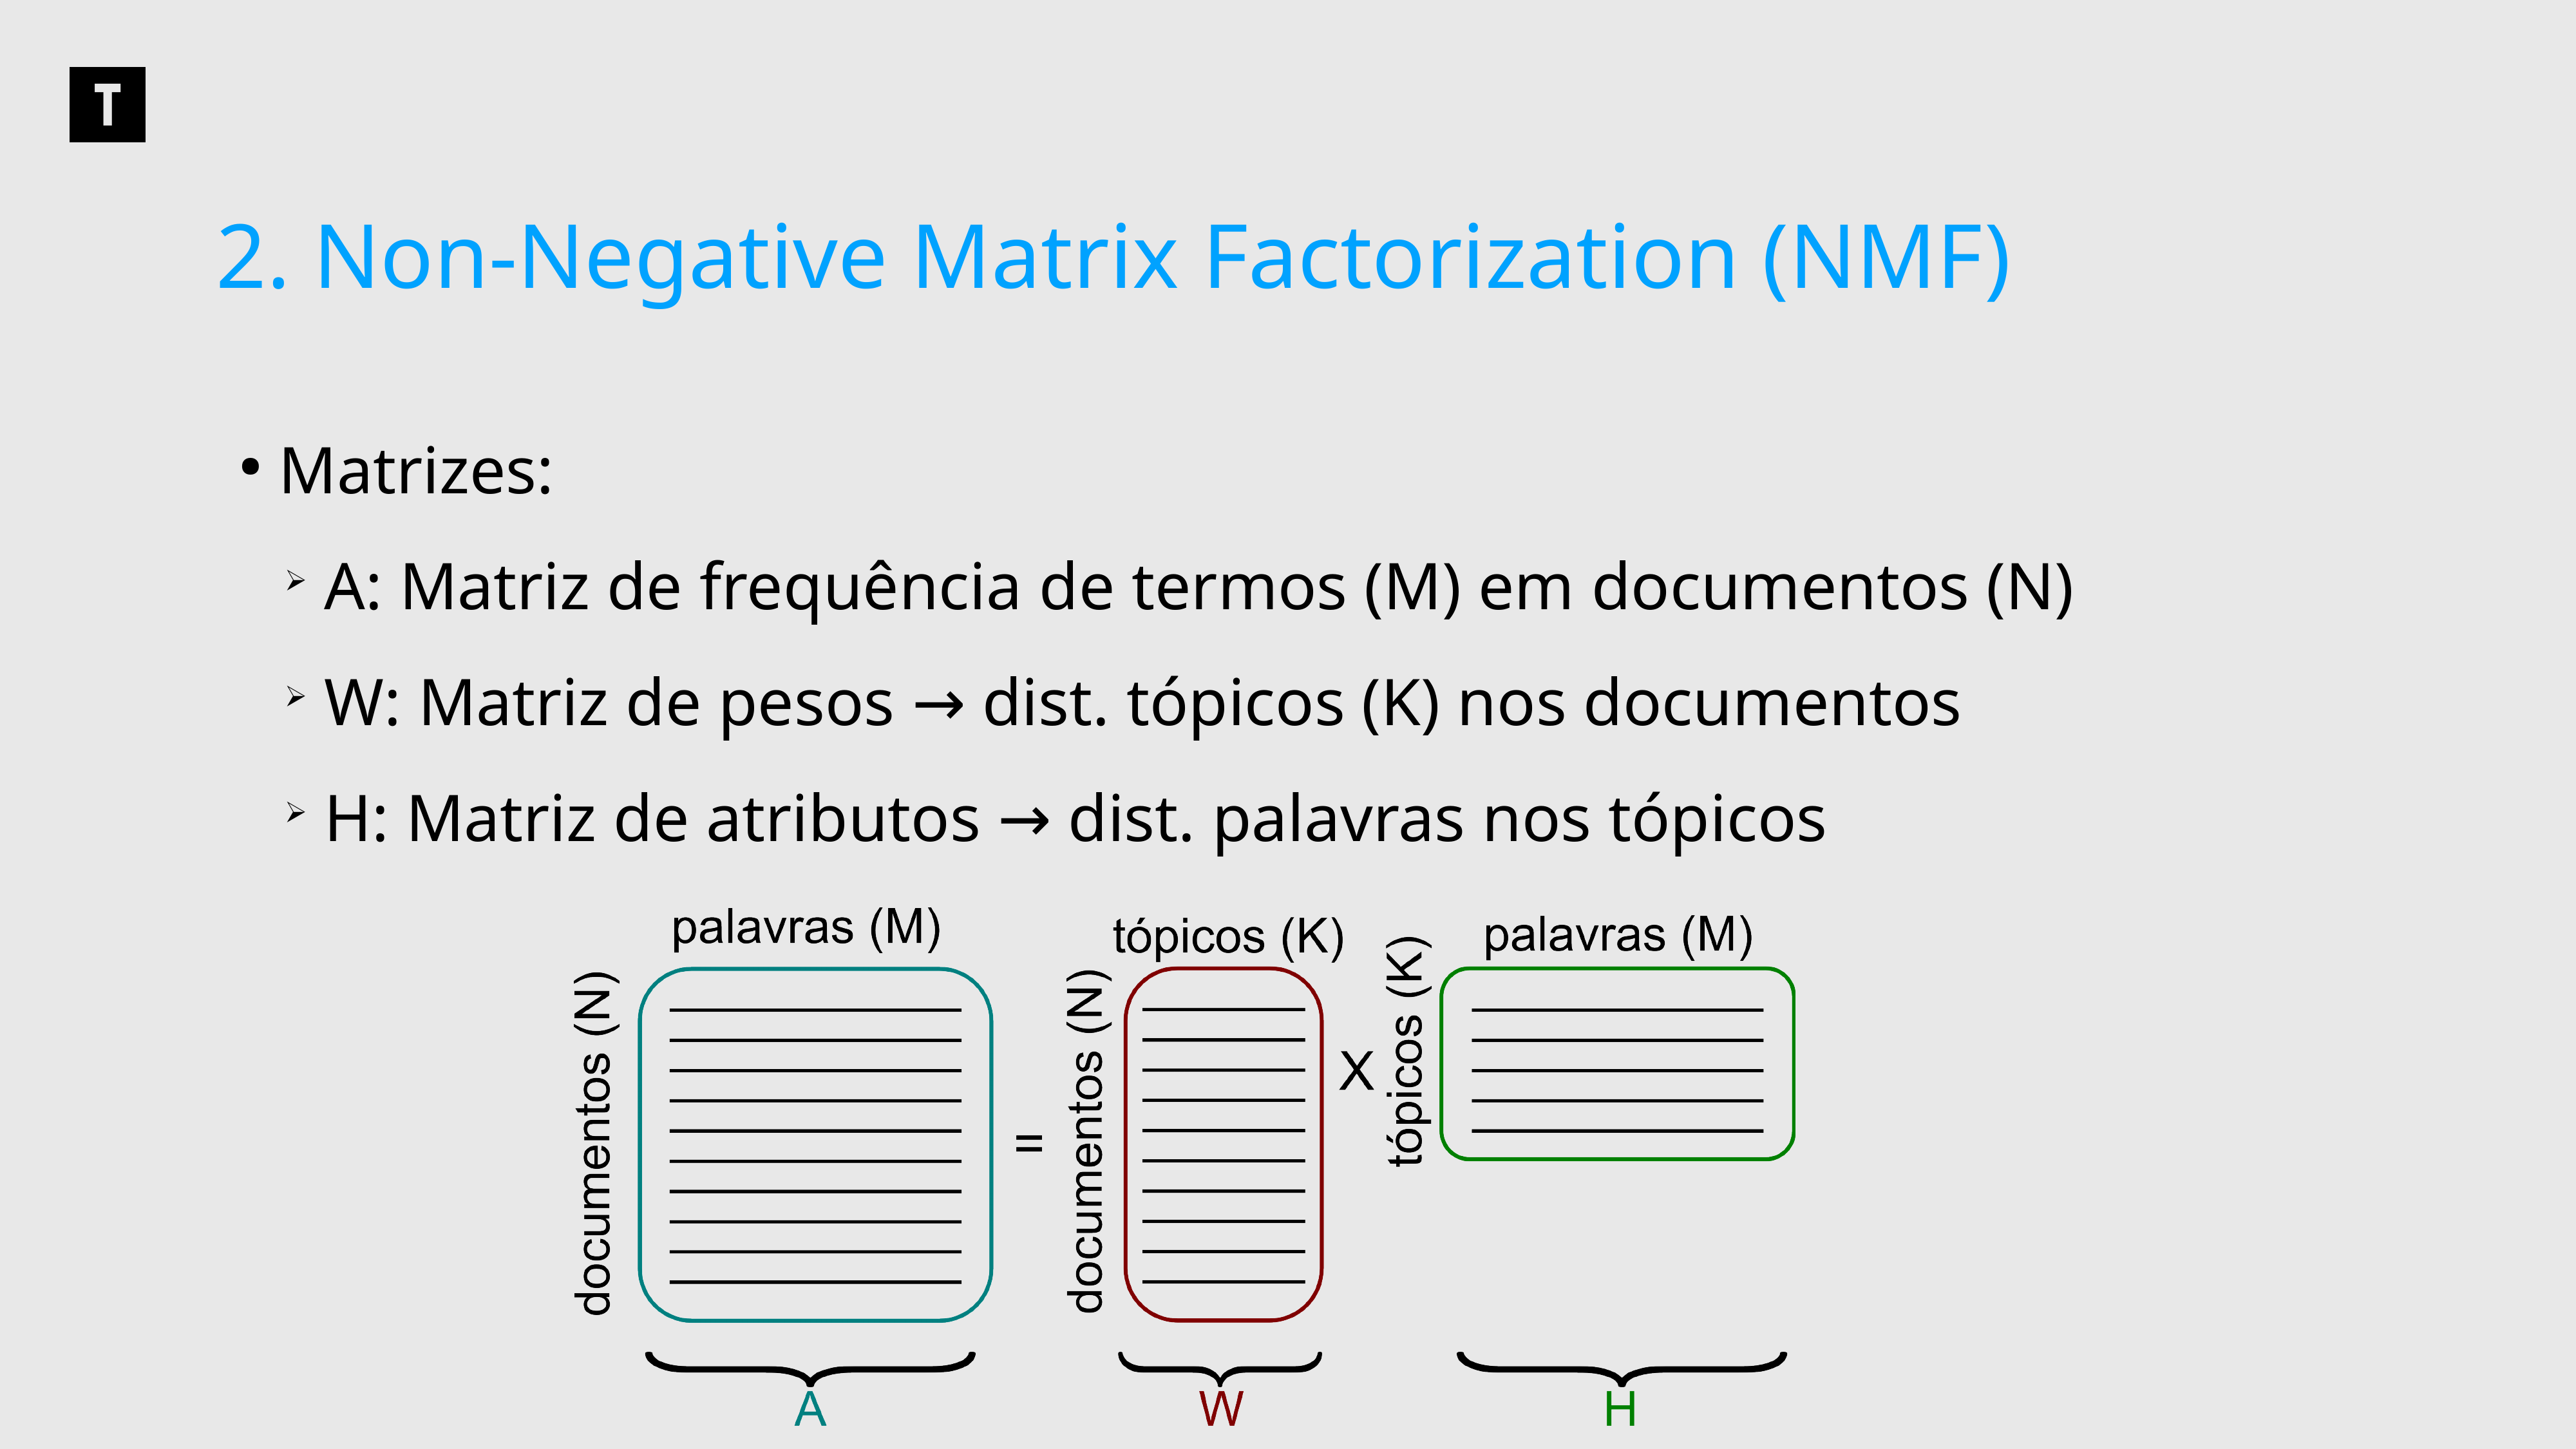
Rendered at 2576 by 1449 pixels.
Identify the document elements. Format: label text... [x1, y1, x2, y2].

picture [70, 67, 146, 142]
text_box 2. Non-Negative Matrix Factorization (NMF) [211, 194, 2267, 312]
text_box Matrizes: A: Matriz de frequência de termos (M) em documentos (N) W: Matriz de pesos → dist. tópicos (K) nos documentos H: Matriz de atributos → dist. palavras nos tópicos [211, 385, 2351, 589]
picture [574, 907, 1795, 1442]
